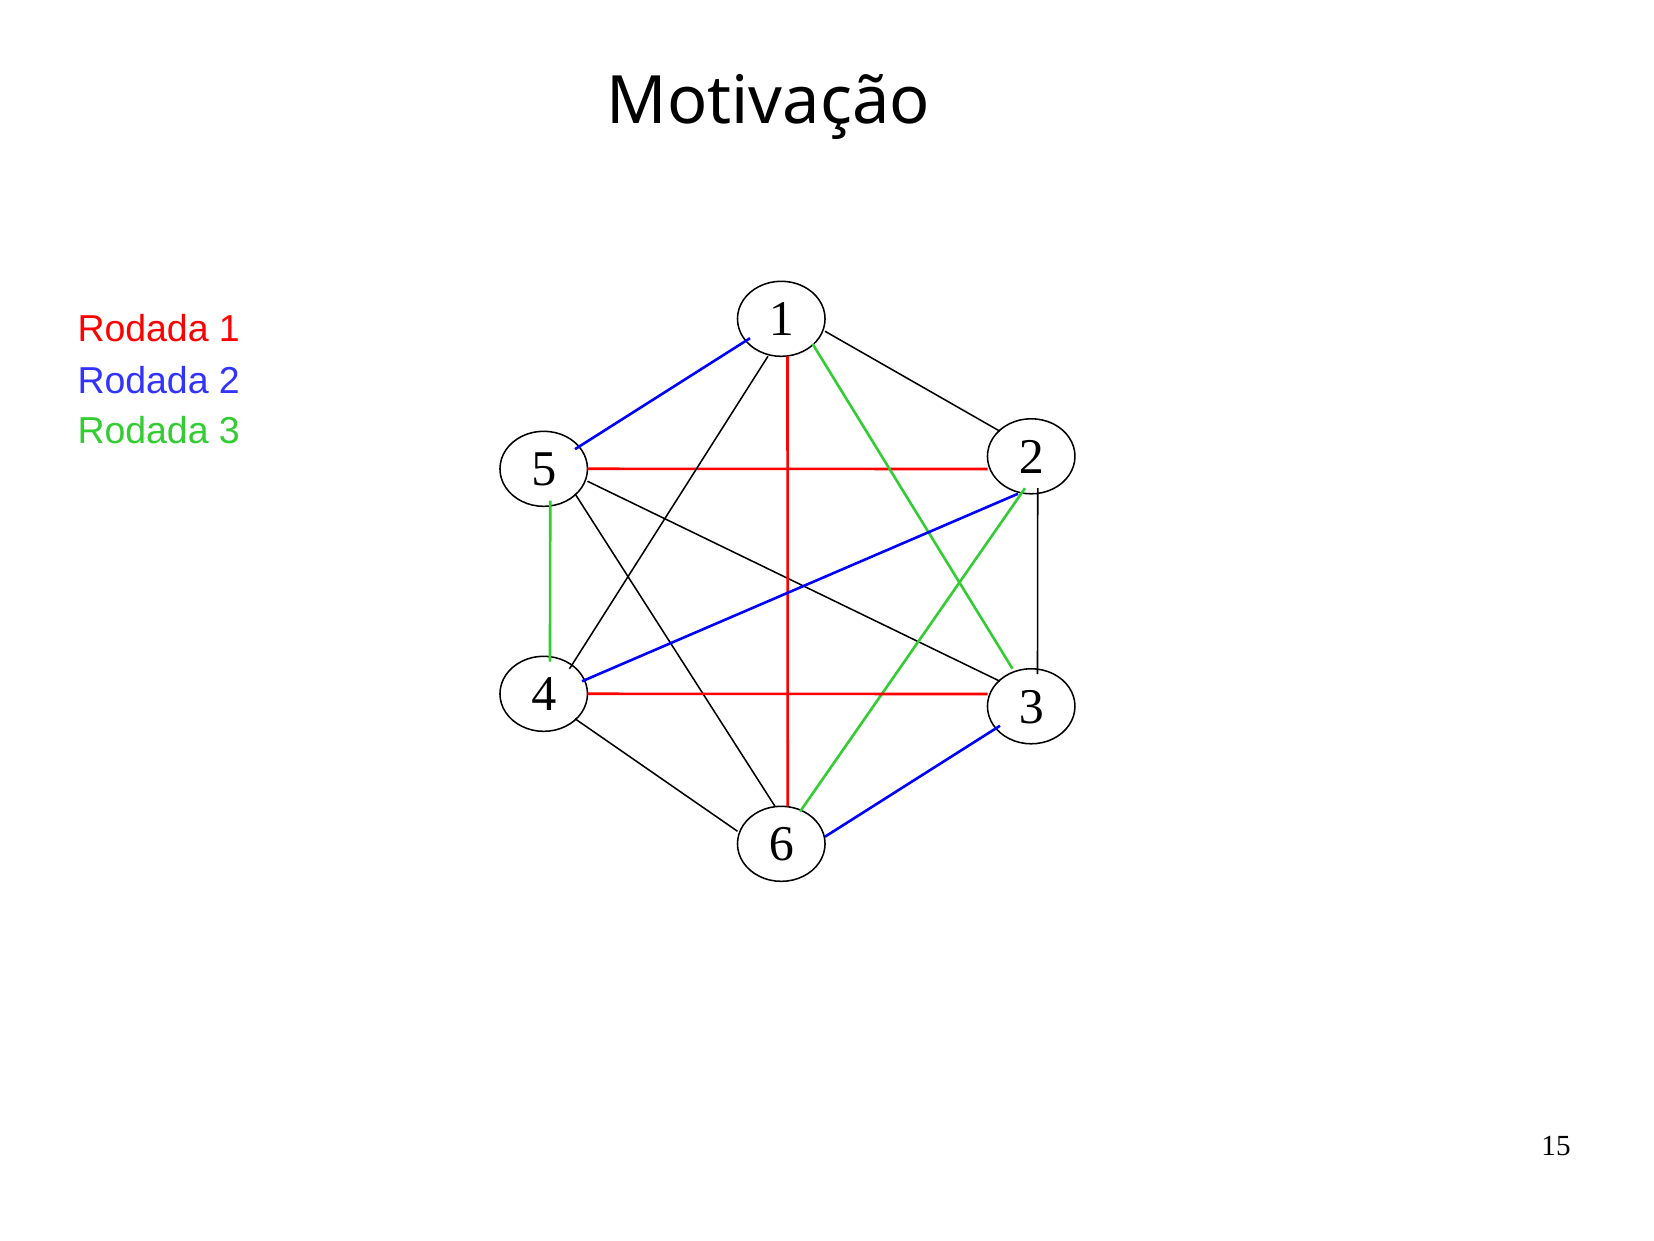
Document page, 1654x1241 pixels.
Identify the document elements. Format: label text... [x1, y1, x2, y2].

text_box 5 [499, 431, 588, 507]
text_box 2 [987, 418, 1075, 494]
text_box 4 [499, 656, 588, 732]
text_box 1 [737, 281, 826, 357]
text_box Motivação [237, 45, 1300, 150]
text_box Rodada 3 [62, 402, 255, 460]
text_box 3 [987, 668, 1075, 744]
text_box Rodada 2 [62, 352, 255, 402]
text_box Rodada 1 [62, 300, 255, 352]
text_box 6 [737, 806, 826, 882]
